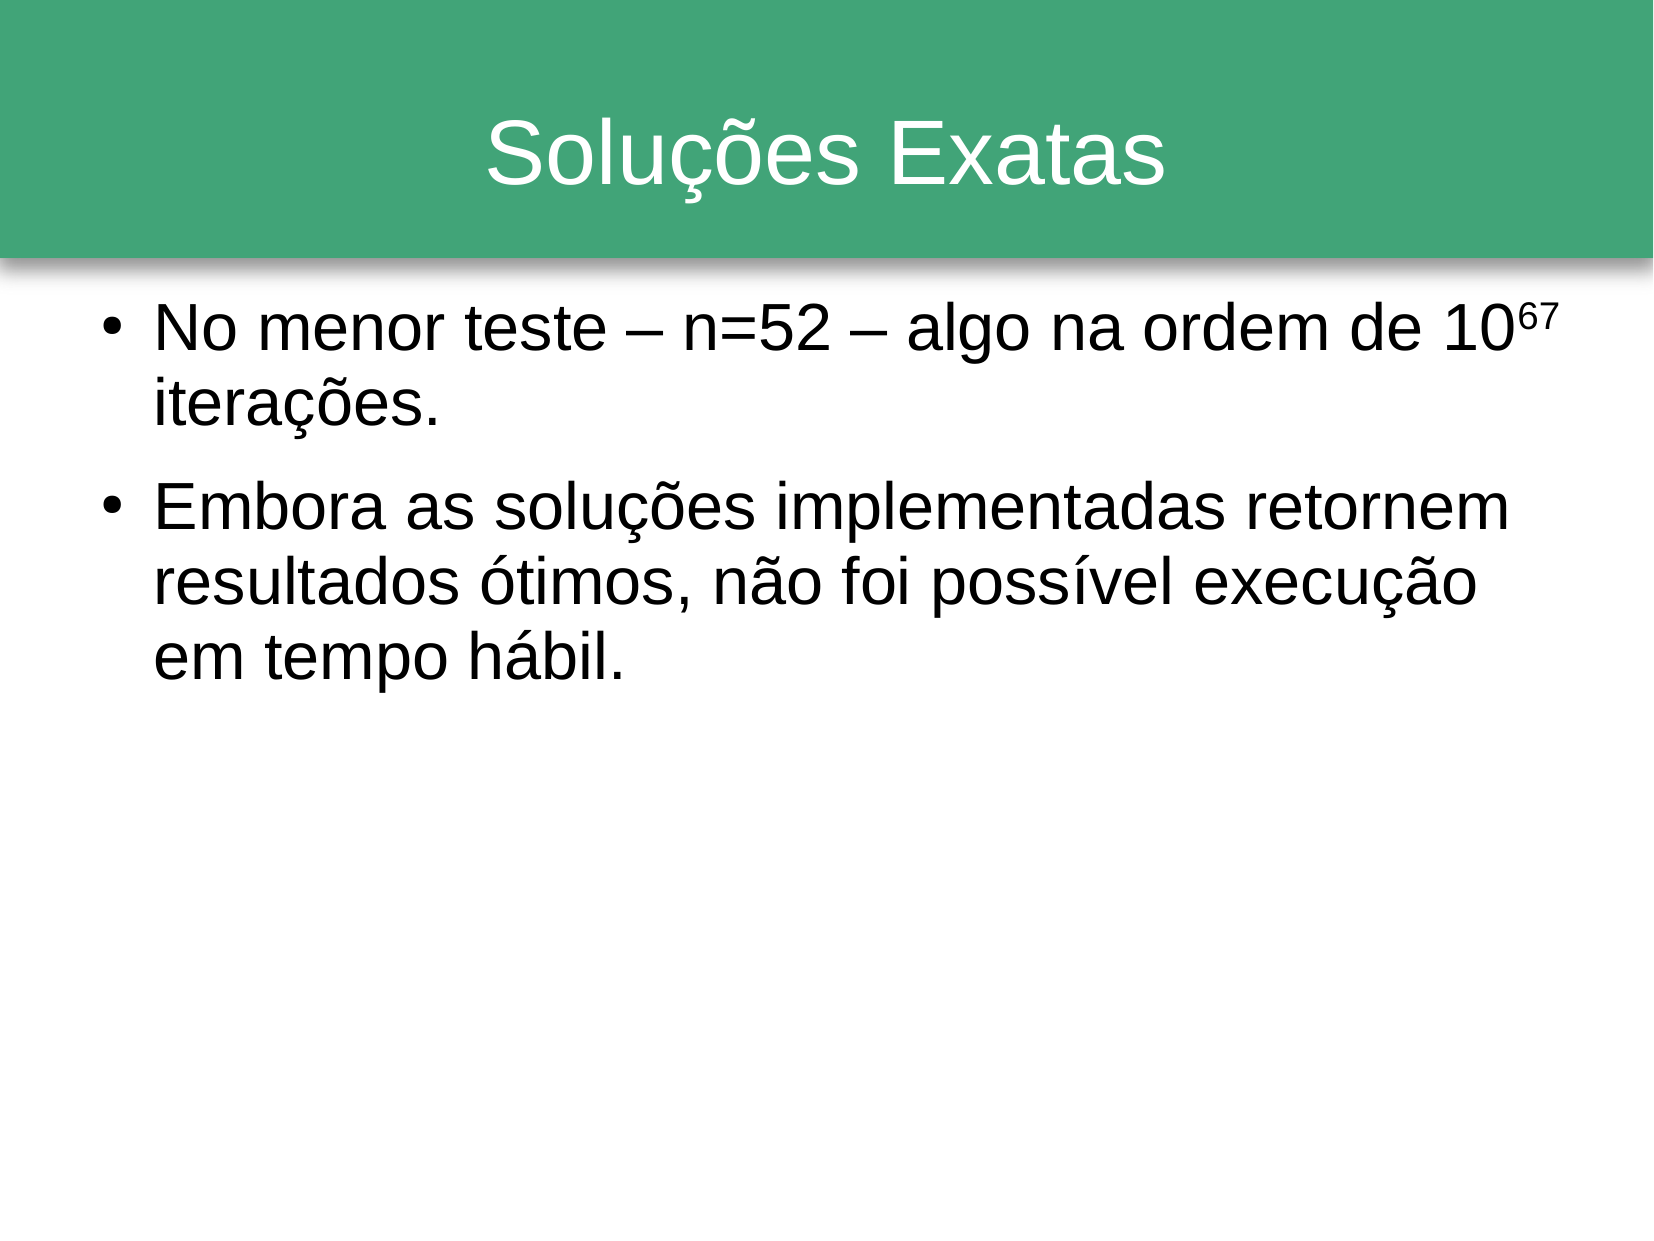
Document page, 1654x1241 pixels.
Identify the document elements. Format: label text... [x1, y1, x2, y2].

title Soluções Exatas [82, 49, 1571, 257]
picture [0, 0, 1654, 1241]
list No menor teste – n=52 – algo na ordem de 1067 iterações. Embora as soluções implementadas retornem resultados ótimos, não foi possível execução em tempo hábil. [82, 290, 1571, 1010]
